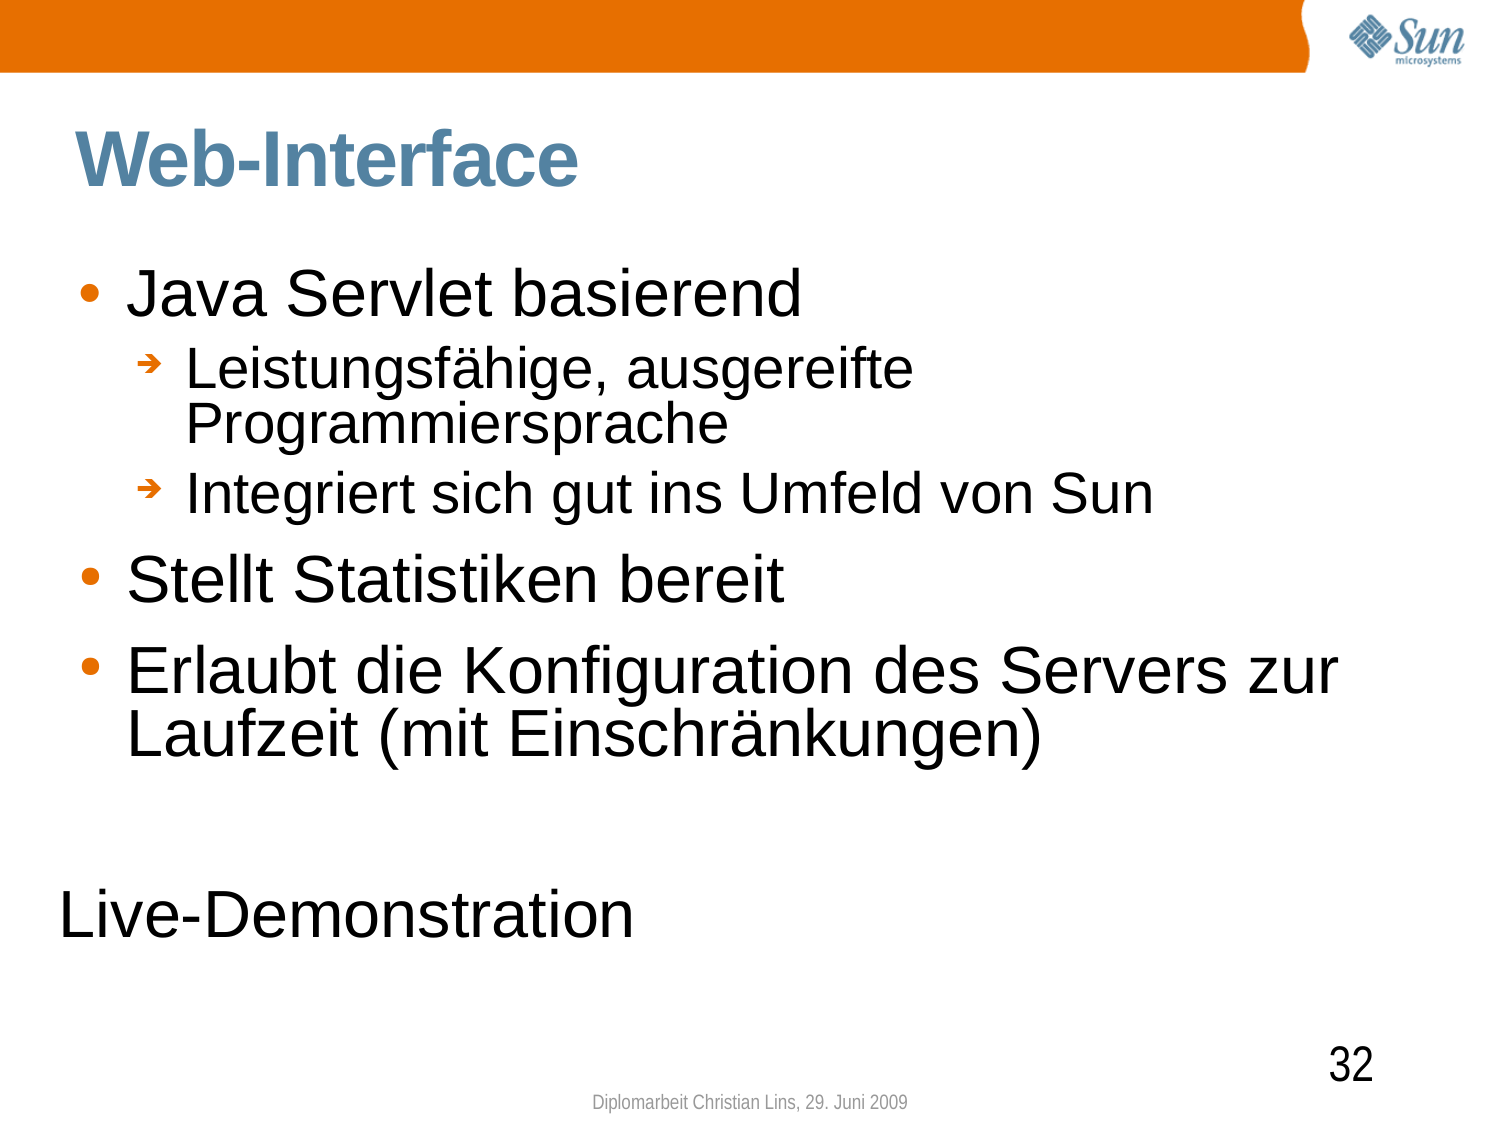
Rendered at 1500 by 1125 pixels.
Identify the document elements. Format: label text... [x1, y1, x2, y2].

list Java Servlet basierend Leistungsfähige, ausgereifte Programmiersprache Integriert sich gut ins Umfeld von Sun Stellt Statistiken bereit Erlaubt die Konfiguration des Servers zur Laufzeit (mit Einschränkungen) Live-Demonstration [59, 265, 1396, 962]
title Web-Interface [75, 122, 1438, 228]
picture [0, 0, 1500, 75]
